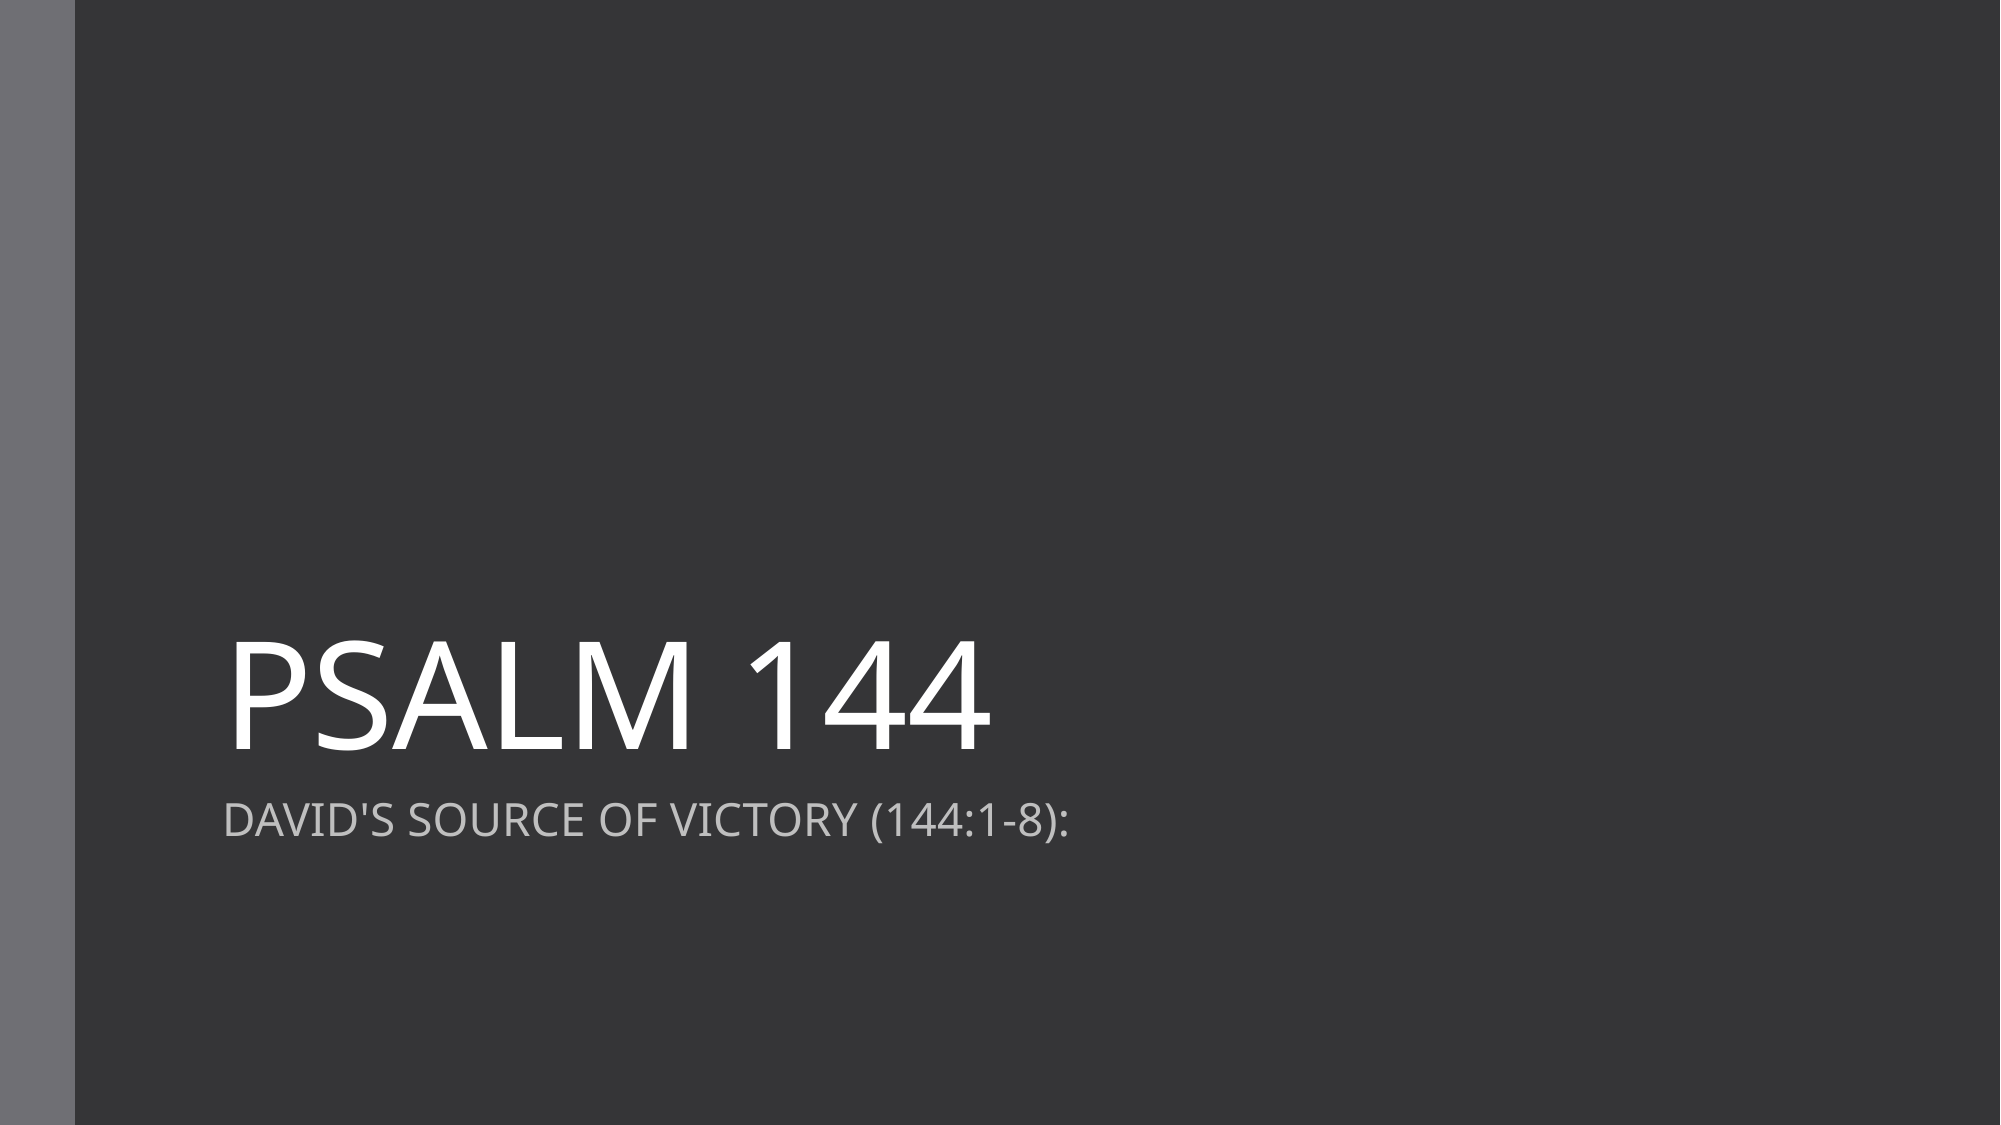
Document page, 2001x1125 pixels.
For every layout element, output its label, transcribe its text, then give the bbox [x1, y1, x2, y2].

subtitle DAVID'S SOURCE OF VICTORY (144:1-8): [206, 787, 1752, 1066]
title PSALM 144 [206, 124, 1752, 787]
